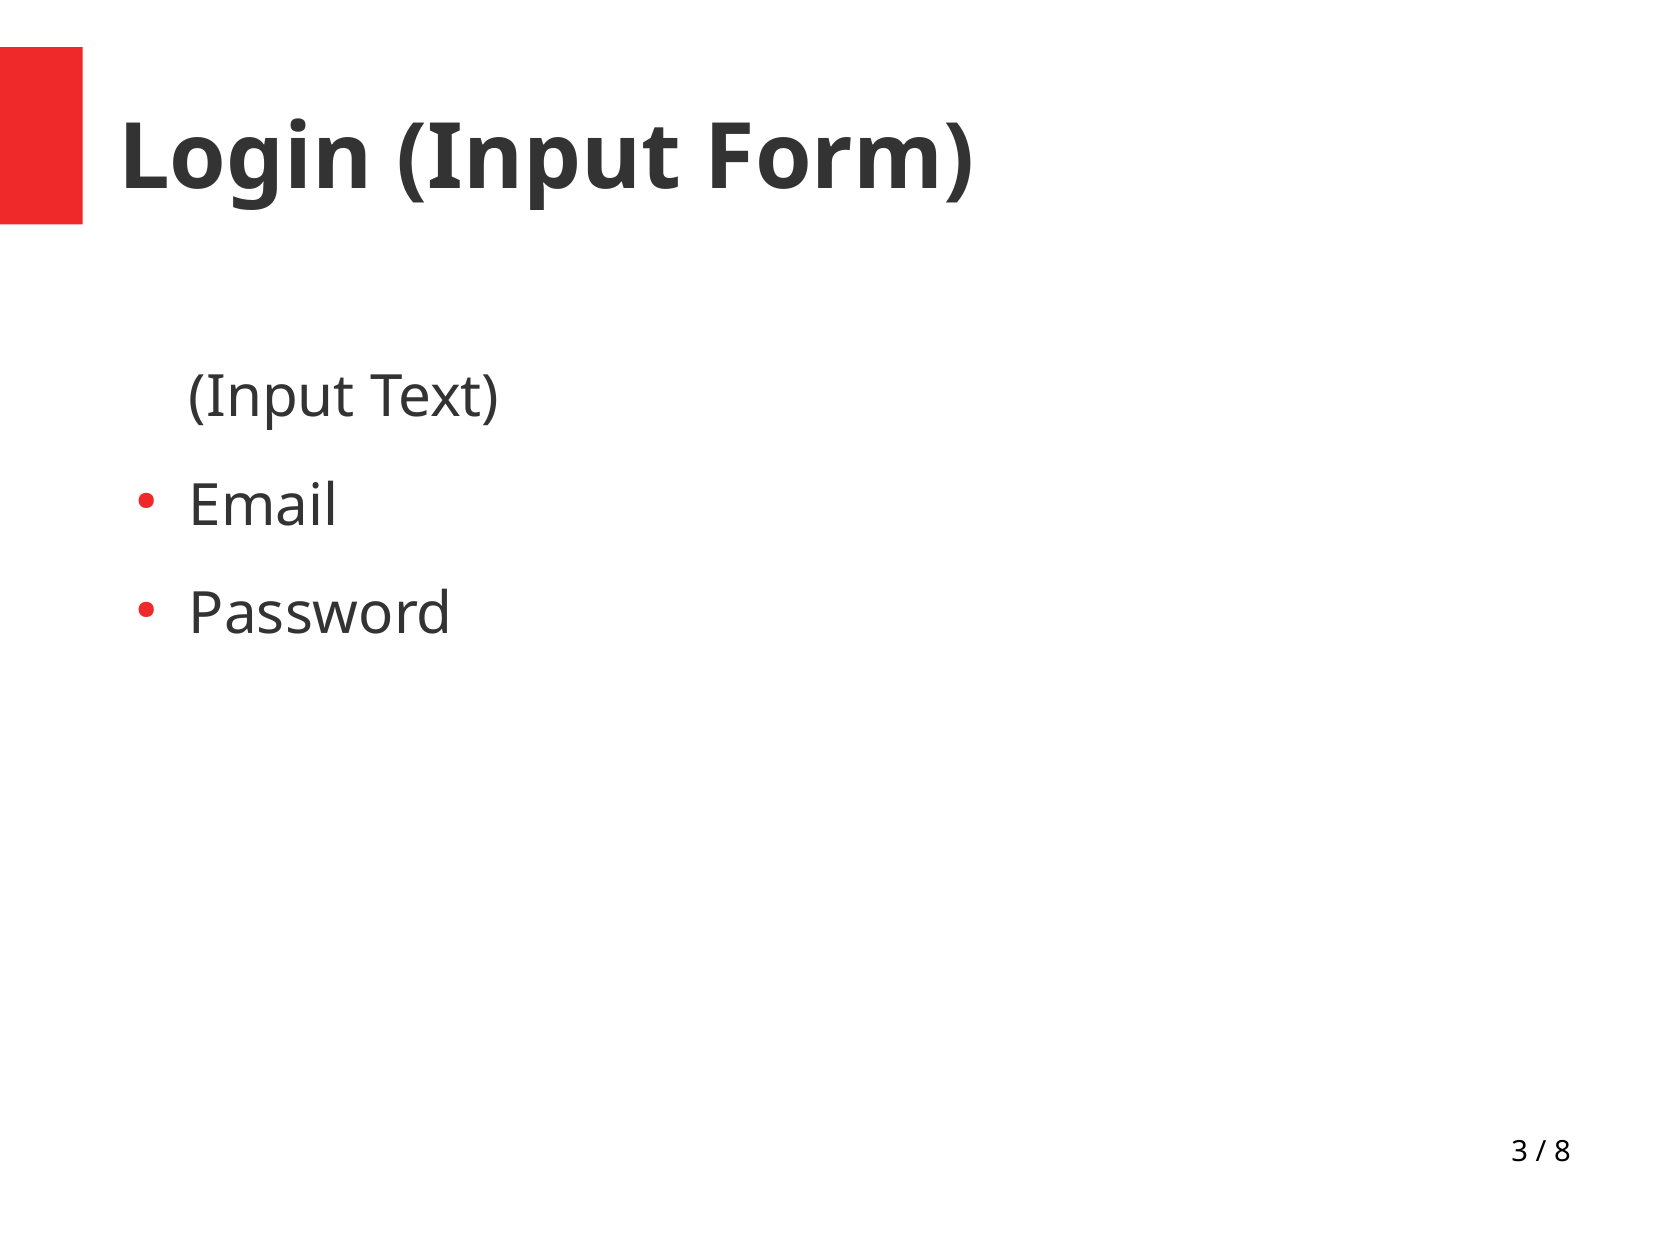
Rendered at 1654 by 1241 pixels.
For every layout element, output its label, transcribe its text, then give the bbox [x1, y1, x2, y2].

list (Input Text) Email Password [118, 354, 1536, 1074]
title Login (Input Form) [118, 49, 1571, 257]
